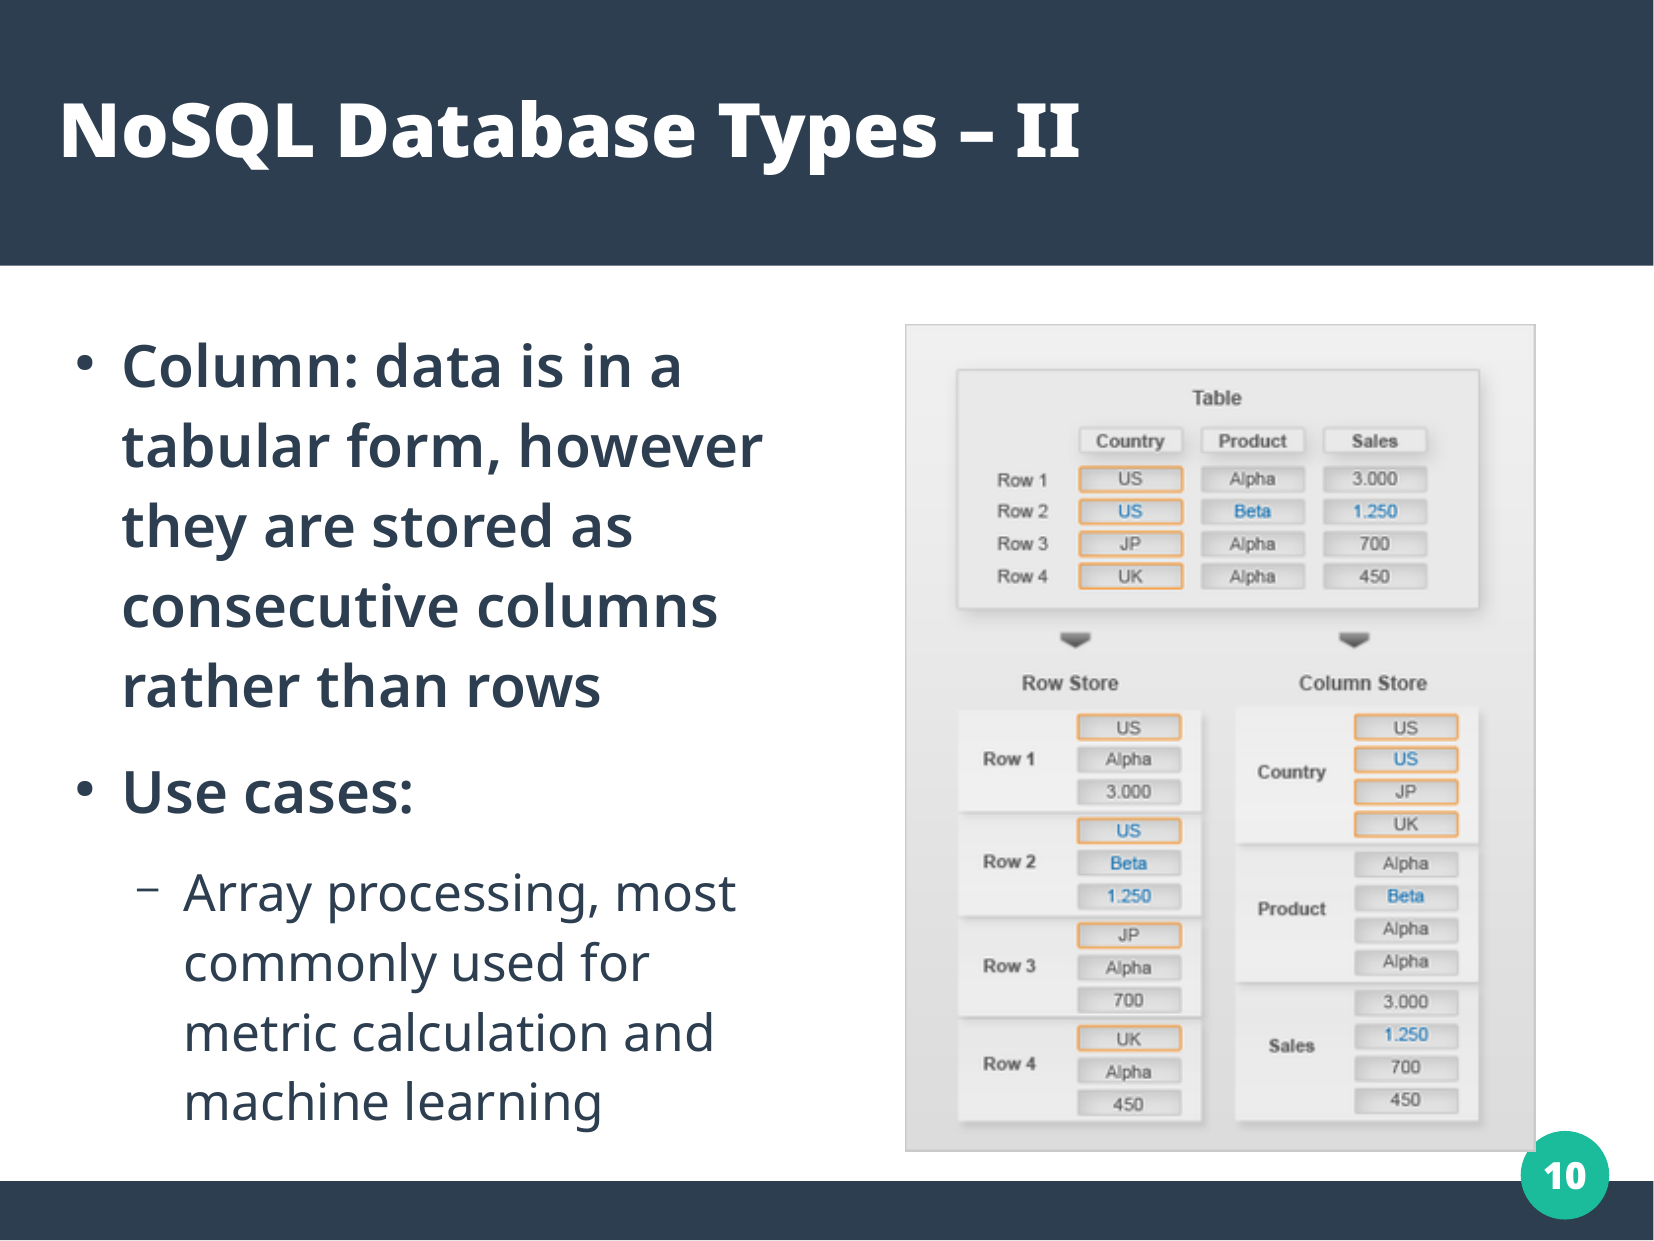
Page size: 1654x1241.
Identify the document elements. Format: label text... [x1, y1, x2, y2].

picture [905, 324, 1536, 1152]
list Column: data is in a tabular form, however they are stored as consecutive columns rather than rows Use cases: Array processing, most commonly used for metric calculation and machine learning [59, 324, 809, 1152]
title NoSQL Database Types – II [59, 49, 1595, 207]
